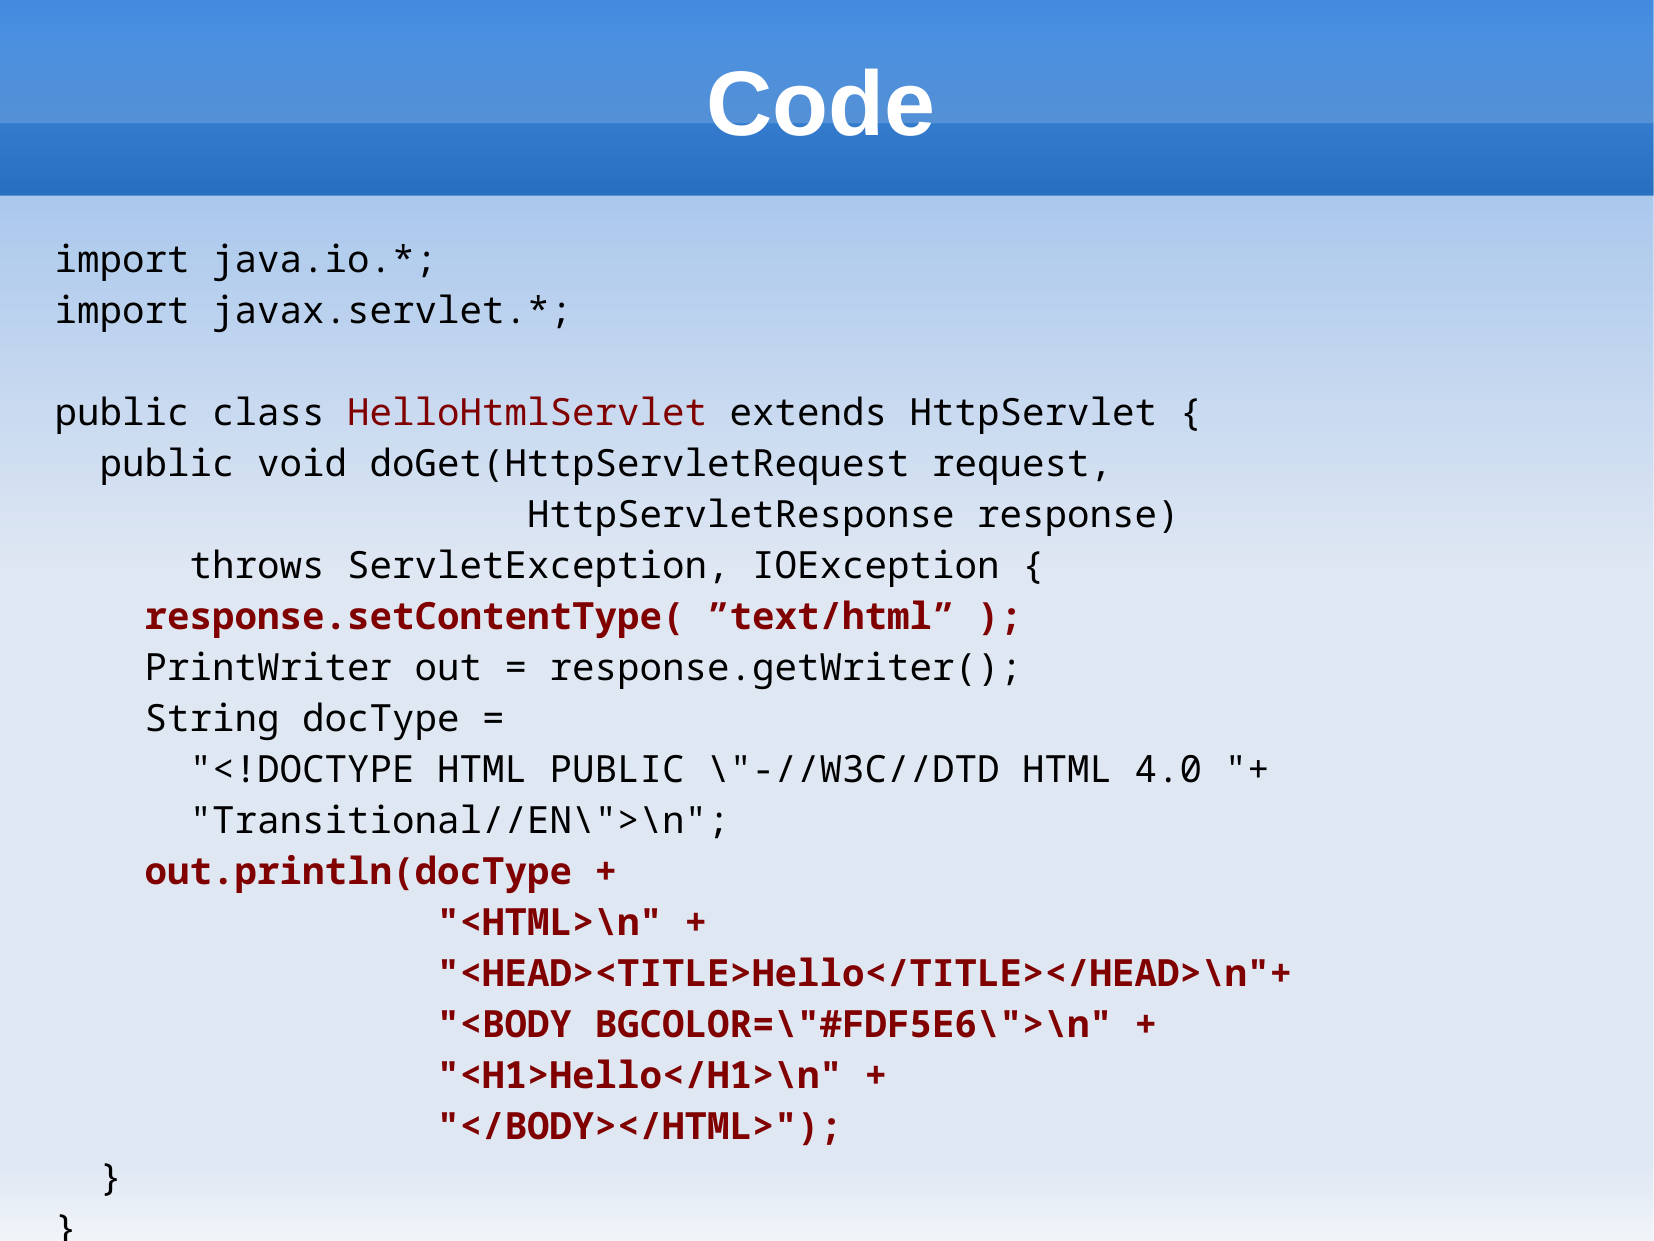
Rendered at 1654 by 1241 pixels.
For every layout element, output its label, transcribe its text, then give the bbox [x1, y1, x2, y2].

text_box import java.io.*; import javax.servlet.*; public class HelloHtmlServlet extends HttpServlet { public void doGet(HttpServletRequest request, HttpServletResponse response) throws ServletException, IOException { response.setContentType( ”text/html” ); PrintWriter out = response.getWriter(); String docType = "<!DOCTYPE HTML PUBLIC \"-//W3C//DTD HTML 4.0 "+ "Transitional//EN\">\n"; out.println(docType + "<HTML>\n" + "<HEAD><TITLE>Hello</TITLE></HEAD>\n"+ "<BODY BGCOLOR=\"#FDF5E6\">\n" + "<H1>Hello</H1>\n" + "</BODY></HTML>"); } } [39, 225, 1613, 1216]
picture [0, 0, 1654, 1241]
title Code [76, 7, 1565, 200]
